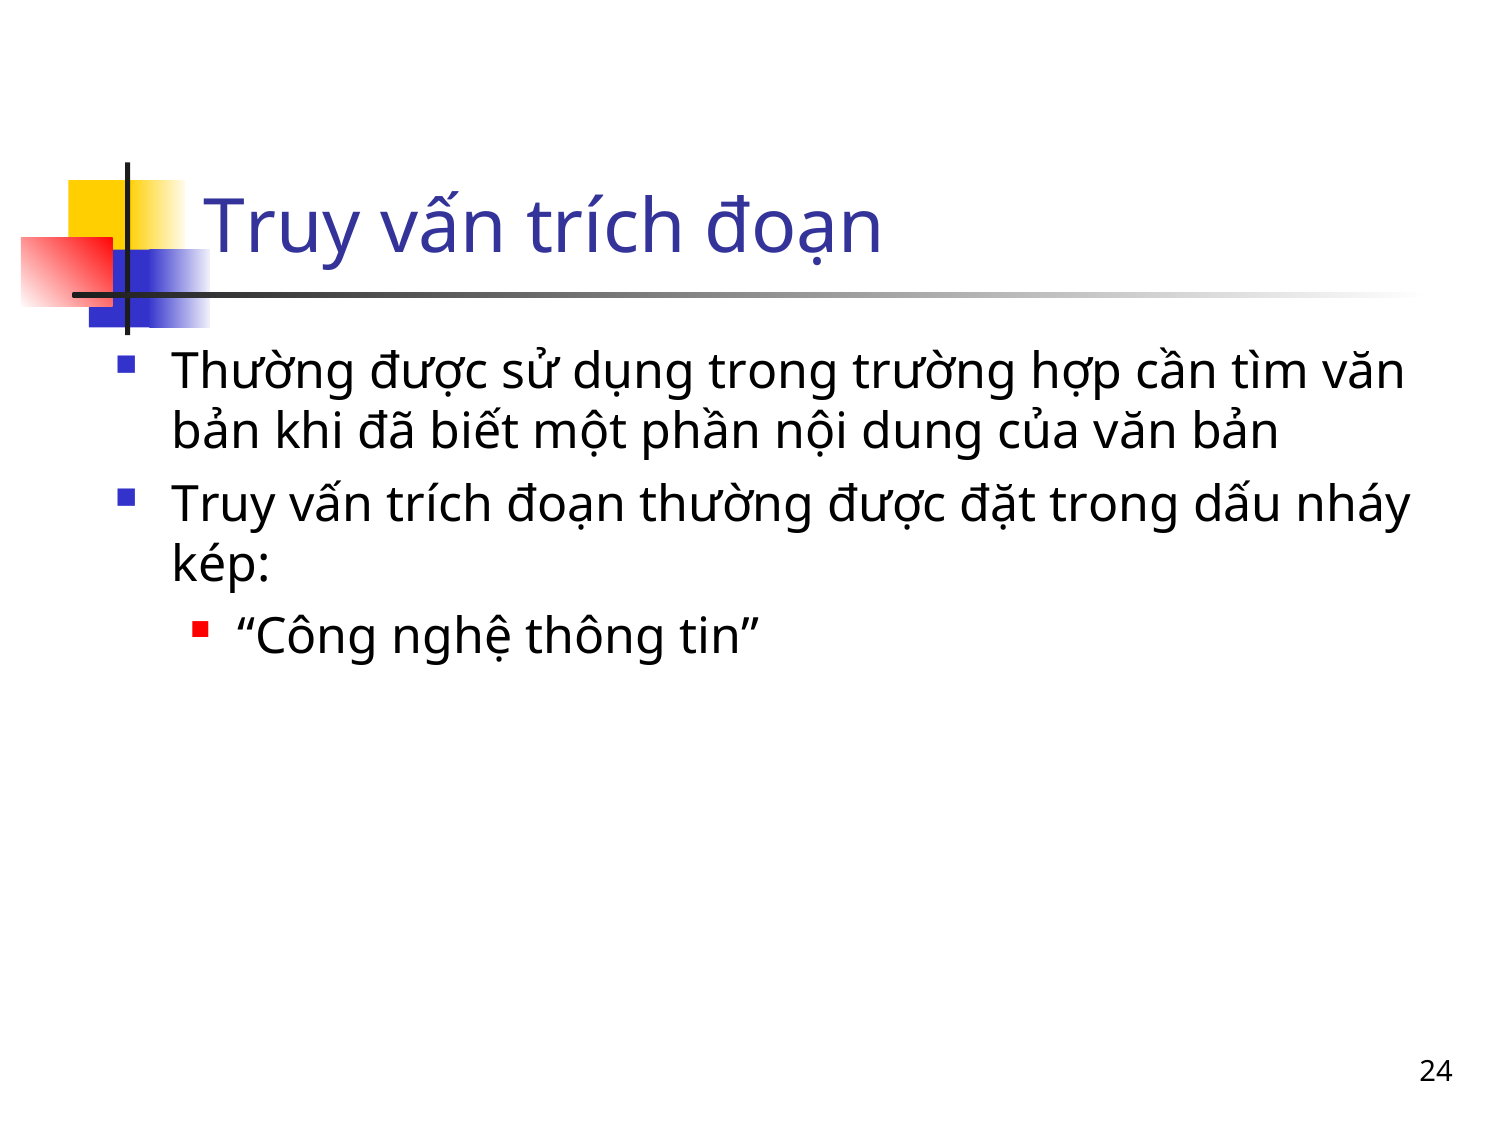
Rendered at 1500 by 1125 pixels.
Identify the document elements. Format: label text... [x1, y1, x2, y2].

list Thường được sử dụng trong trường hợp cần tìm văn bản khi đã biết một phần nội dung của văn bản Truy vấn trích đoạn thường được đặt trong dấu nháy kép: “Công nghệ thông tin” [100, 331, 1471, 1083]
title Truy vấn trích đoạn [188, 35, 1468, 276]
text_box <number> [1155, 1024, 1468, 1100]
